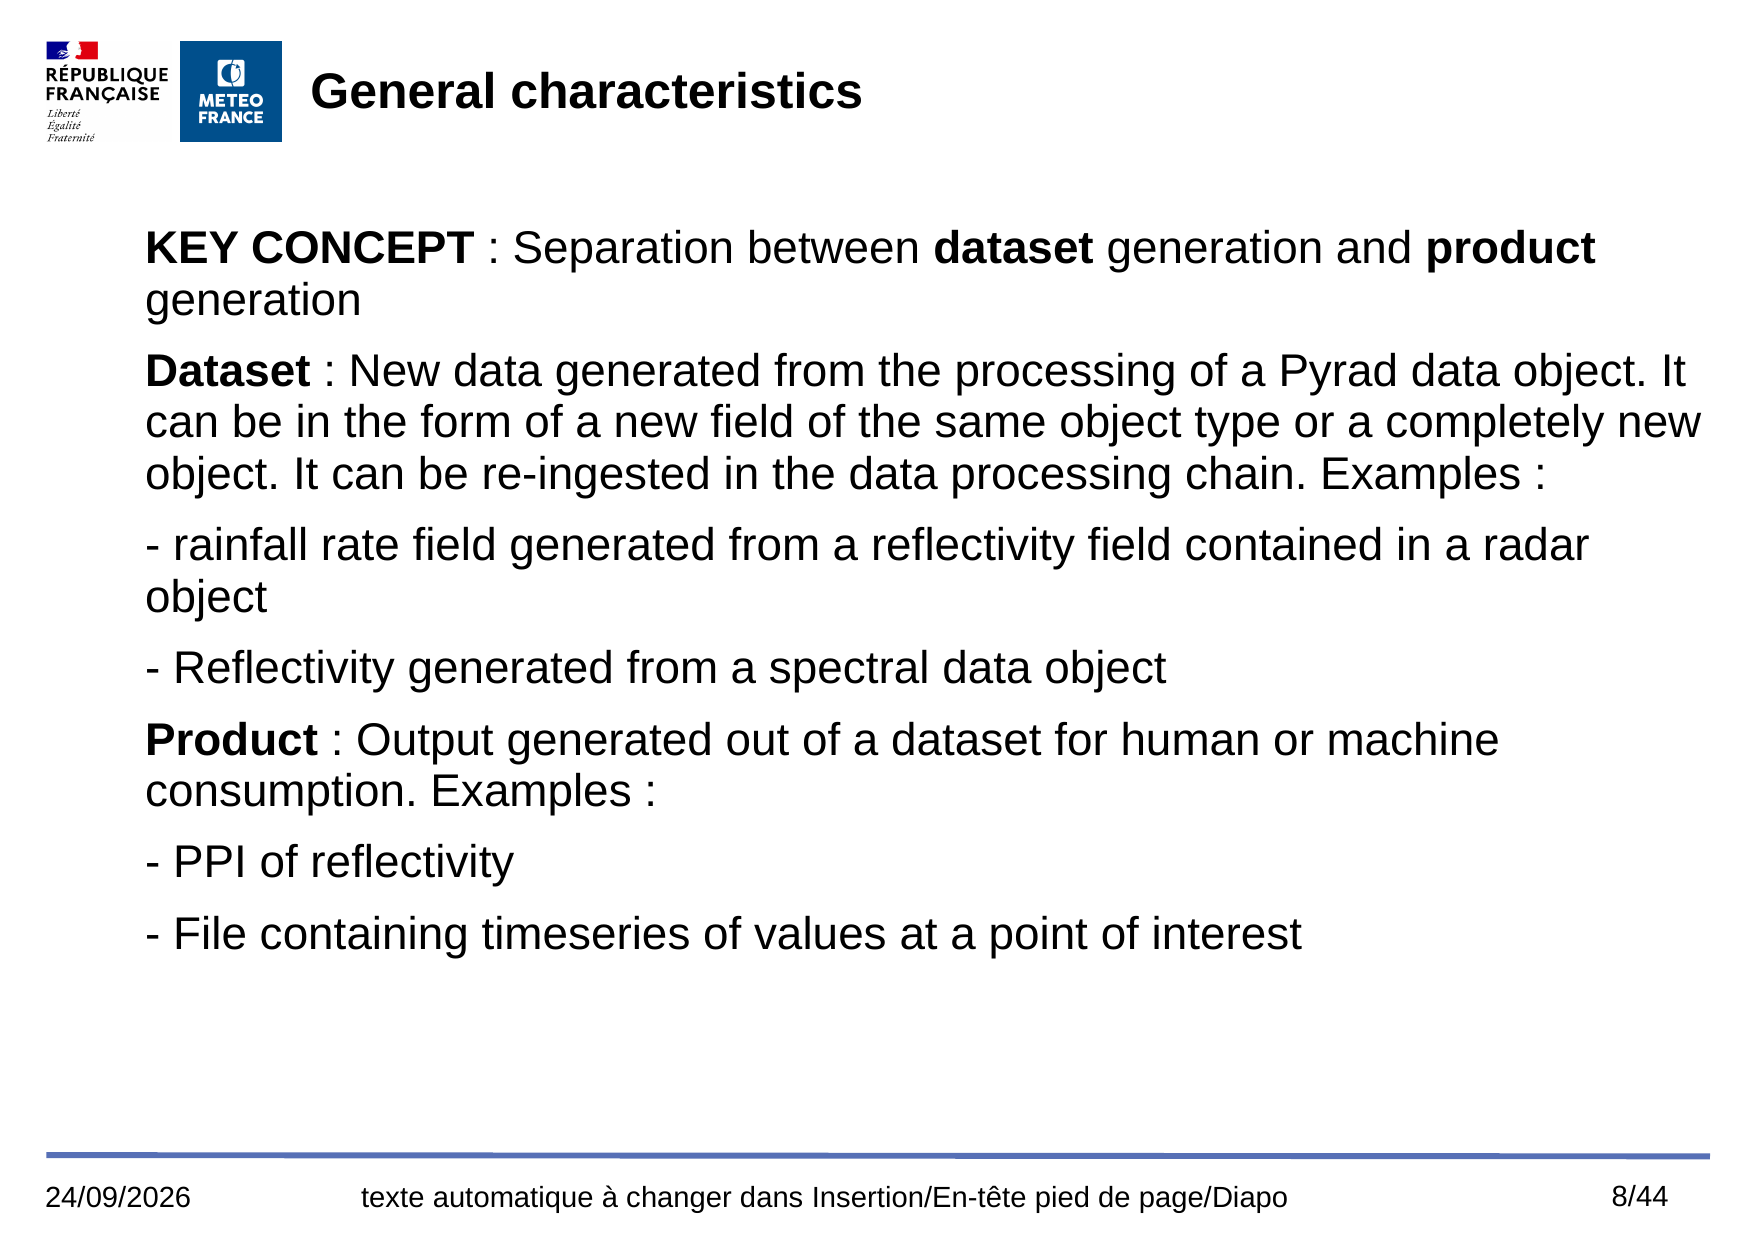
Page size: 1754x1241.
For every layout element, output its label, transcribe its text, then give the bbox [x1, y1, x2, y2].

list KEY CONCEPT : Separation between dataset generation and product generation Dataset : New data generated from the processing of a Pyrad data object. It can be in the form of a new field of the same object type or a completely new object. It can be re-ingested in the data processing chain. Examples : - rainfall rate field generated from a reflectivity field contained in a radar object - Reflectivity generated from a spectral data object Product : Output generated out of a dataset for human or machine consumption. Examples : - PPI of reflectivity - File containing timeseries of values at a point of interest [44, 222, 1712, 1118]
picture [46, 41, 172, 142]
title General characteristics [310, 40, 1697, 142]
picture [180, 41, 282, 142]
